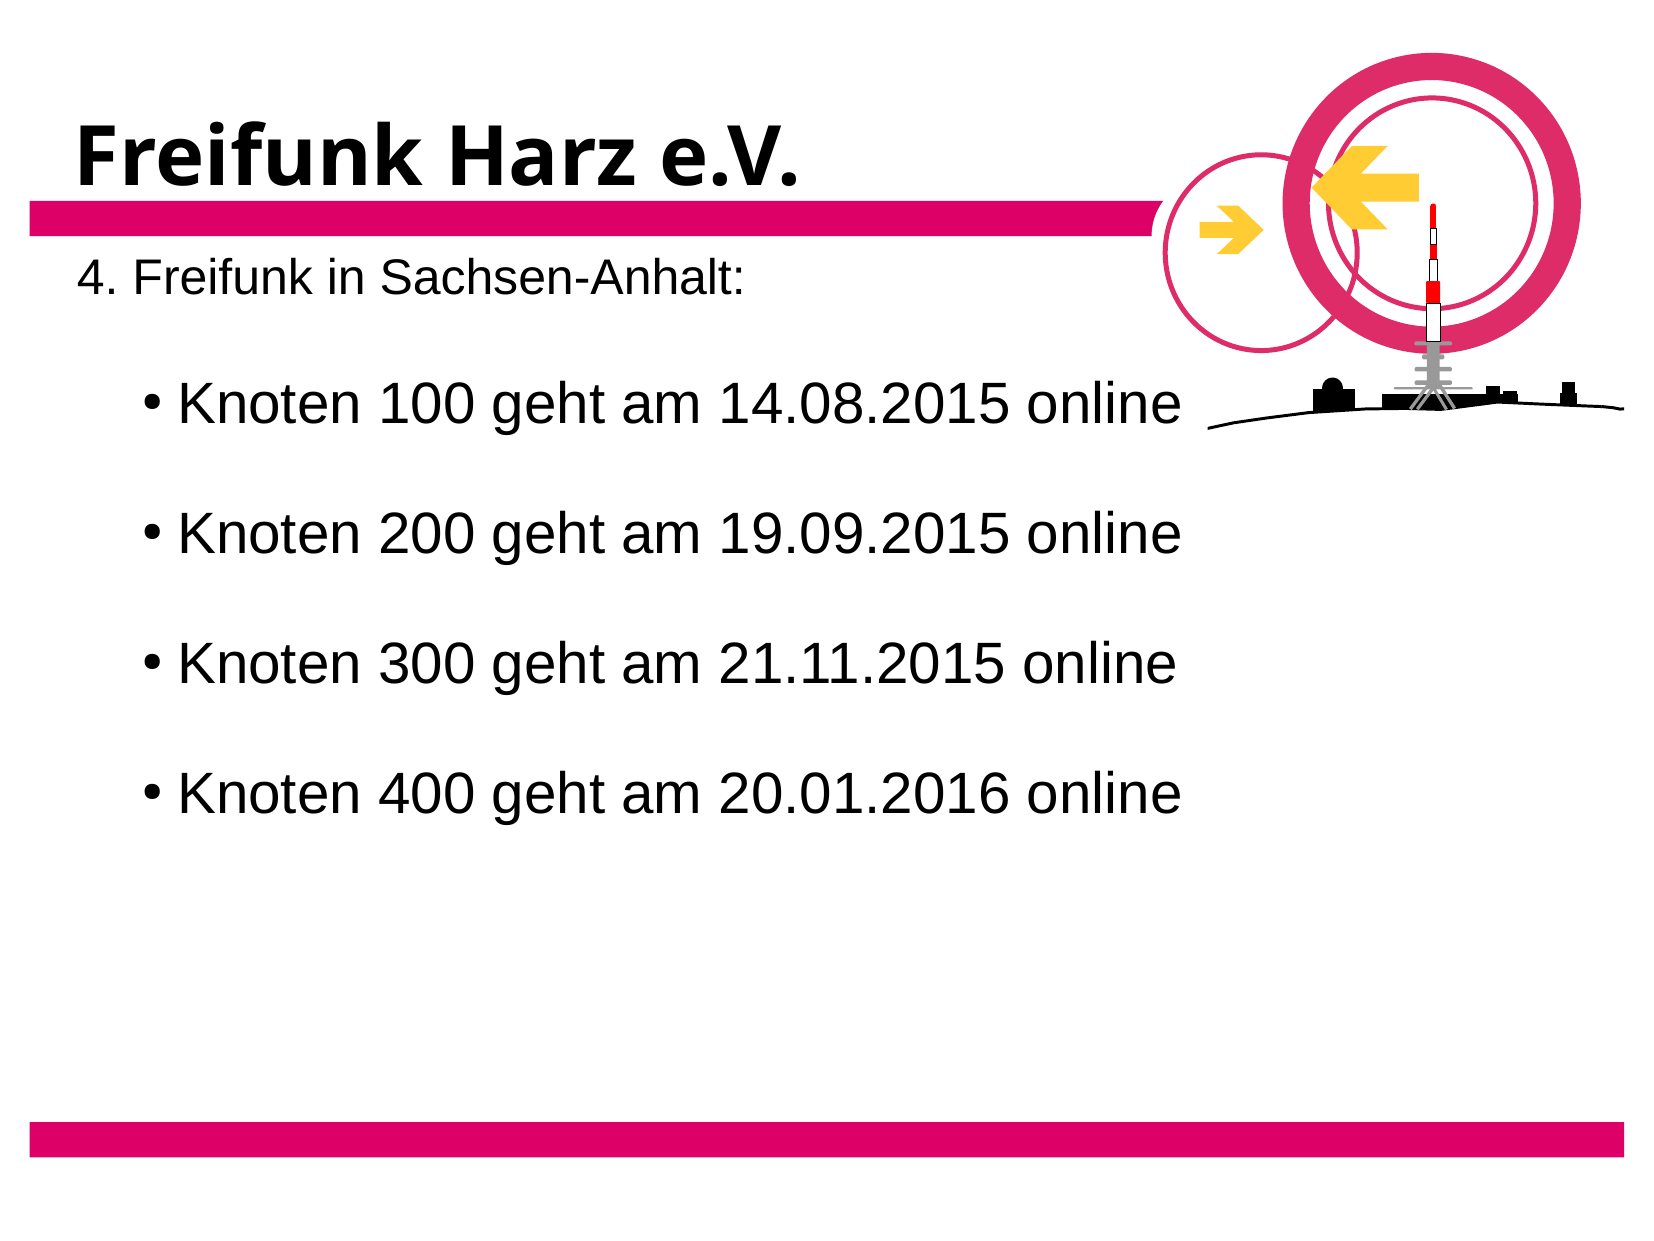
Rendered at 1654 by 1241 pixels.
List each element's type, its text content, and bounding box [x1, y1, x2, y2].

subtitle 4. Freifunk in Sachsen-Anhalt: [76, 218, 798, 337]
text_box Knoten 100 geht am 14.08.2015 online Knoten 200 geht am 19.09.2015 online Knoten 300 geht am 21.11.2015 online Knoten 400 geht am 20.01.2016 online [56, 363, 1208, 1099]
